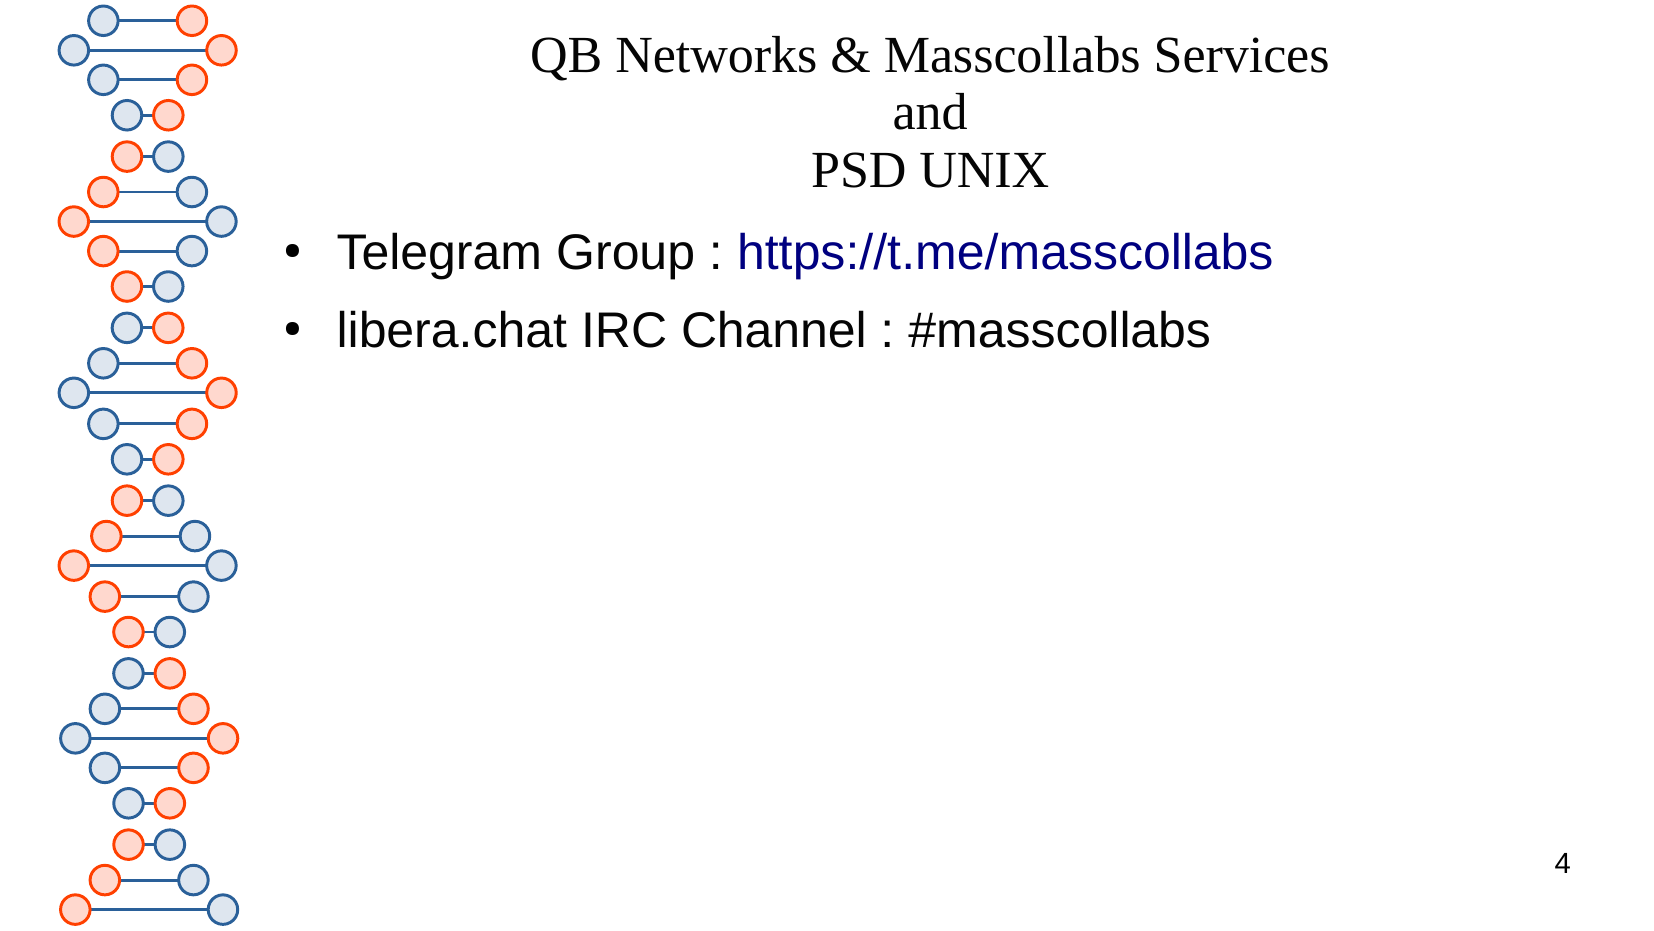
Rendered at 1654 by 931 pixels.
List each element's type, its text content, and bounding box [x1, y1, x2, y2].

title QB Networks & Masscollabs Services and PSD UNIX [265, 25, 1595, 199]
list Telegram Group : https://t.me/masscollabs libera.chat IRC Channel : #masscollabs [265, 224, 1595, 764]
